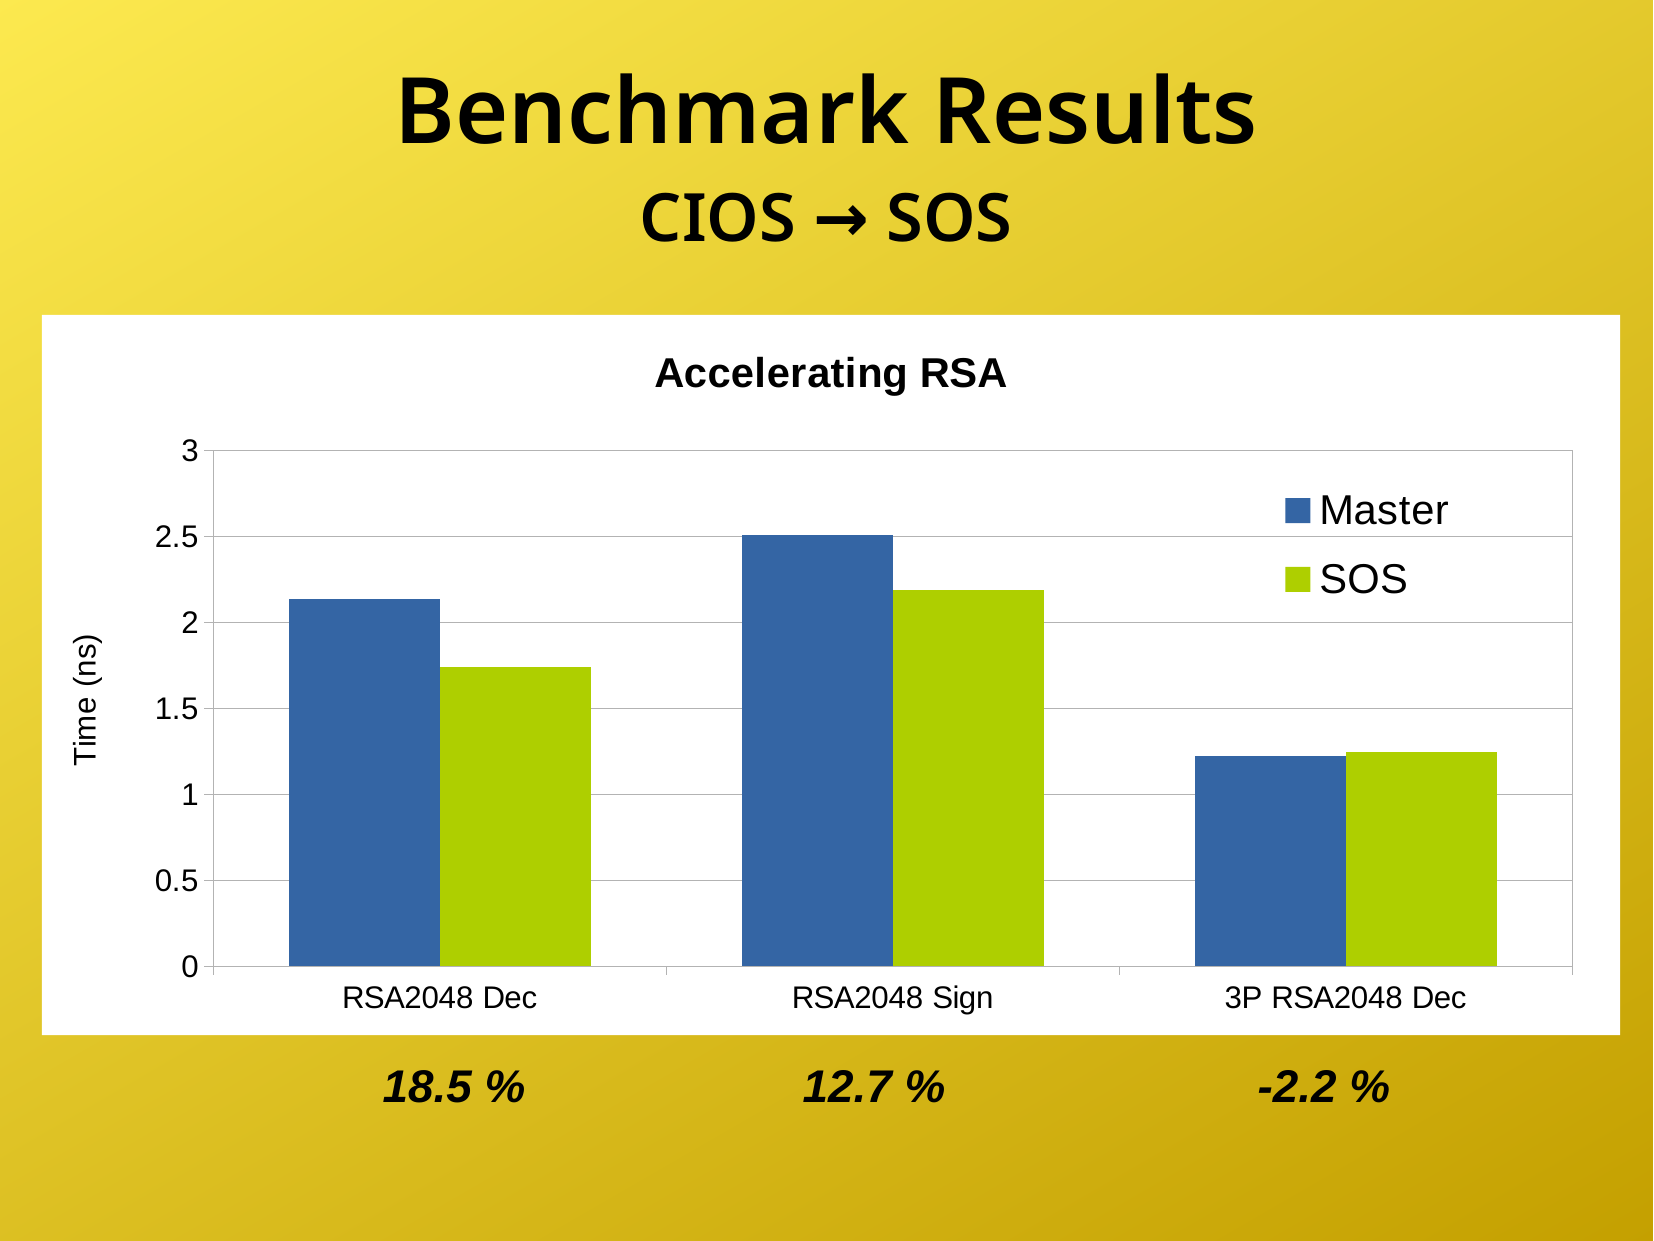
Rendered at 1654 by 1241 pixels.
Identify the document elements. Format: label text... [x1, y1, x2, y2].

chart [41, 314, 1621, 1036]
title Benchmark Results CIOS → SOS [82, 49, 1571, 257]
text_box 12.7 % [761, 1036, 987, 1120]
text_box -2.2 % [1211, 1036, 1437, 1120]
text_box 18.5 % [341, 1036, 567, 1120]
